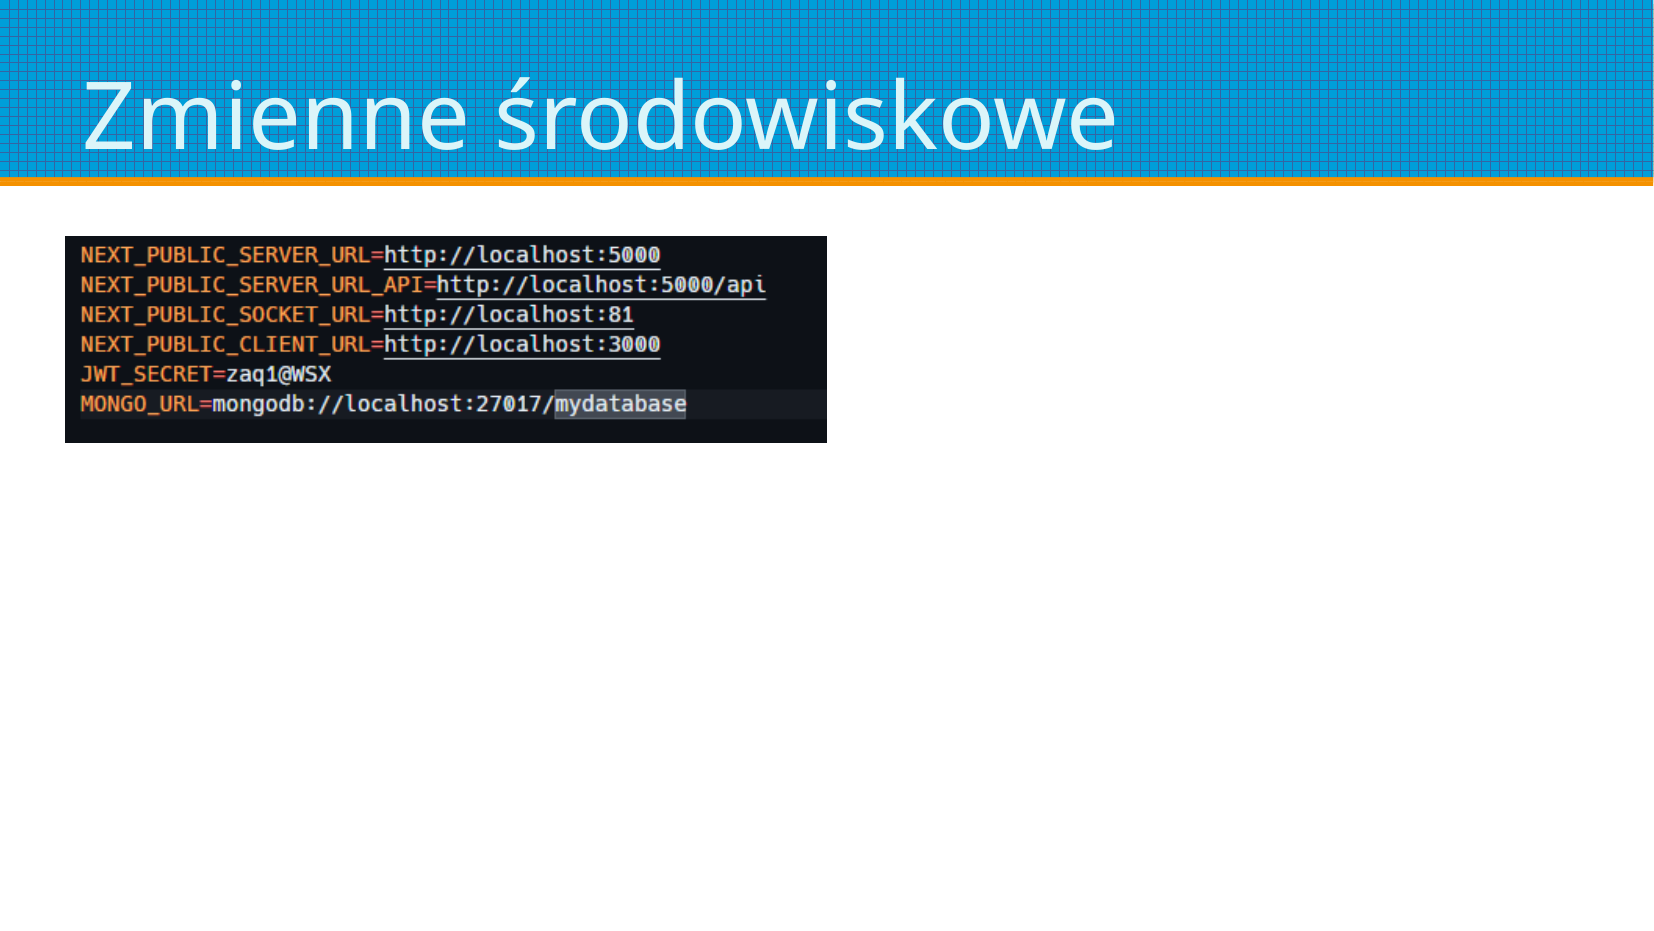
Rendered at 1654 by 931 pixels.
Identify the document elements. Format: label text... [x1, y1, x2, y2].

picture [65, 236, 827, 443]
title Zmienne środowiskowe [82, 14, 1571, 178]
